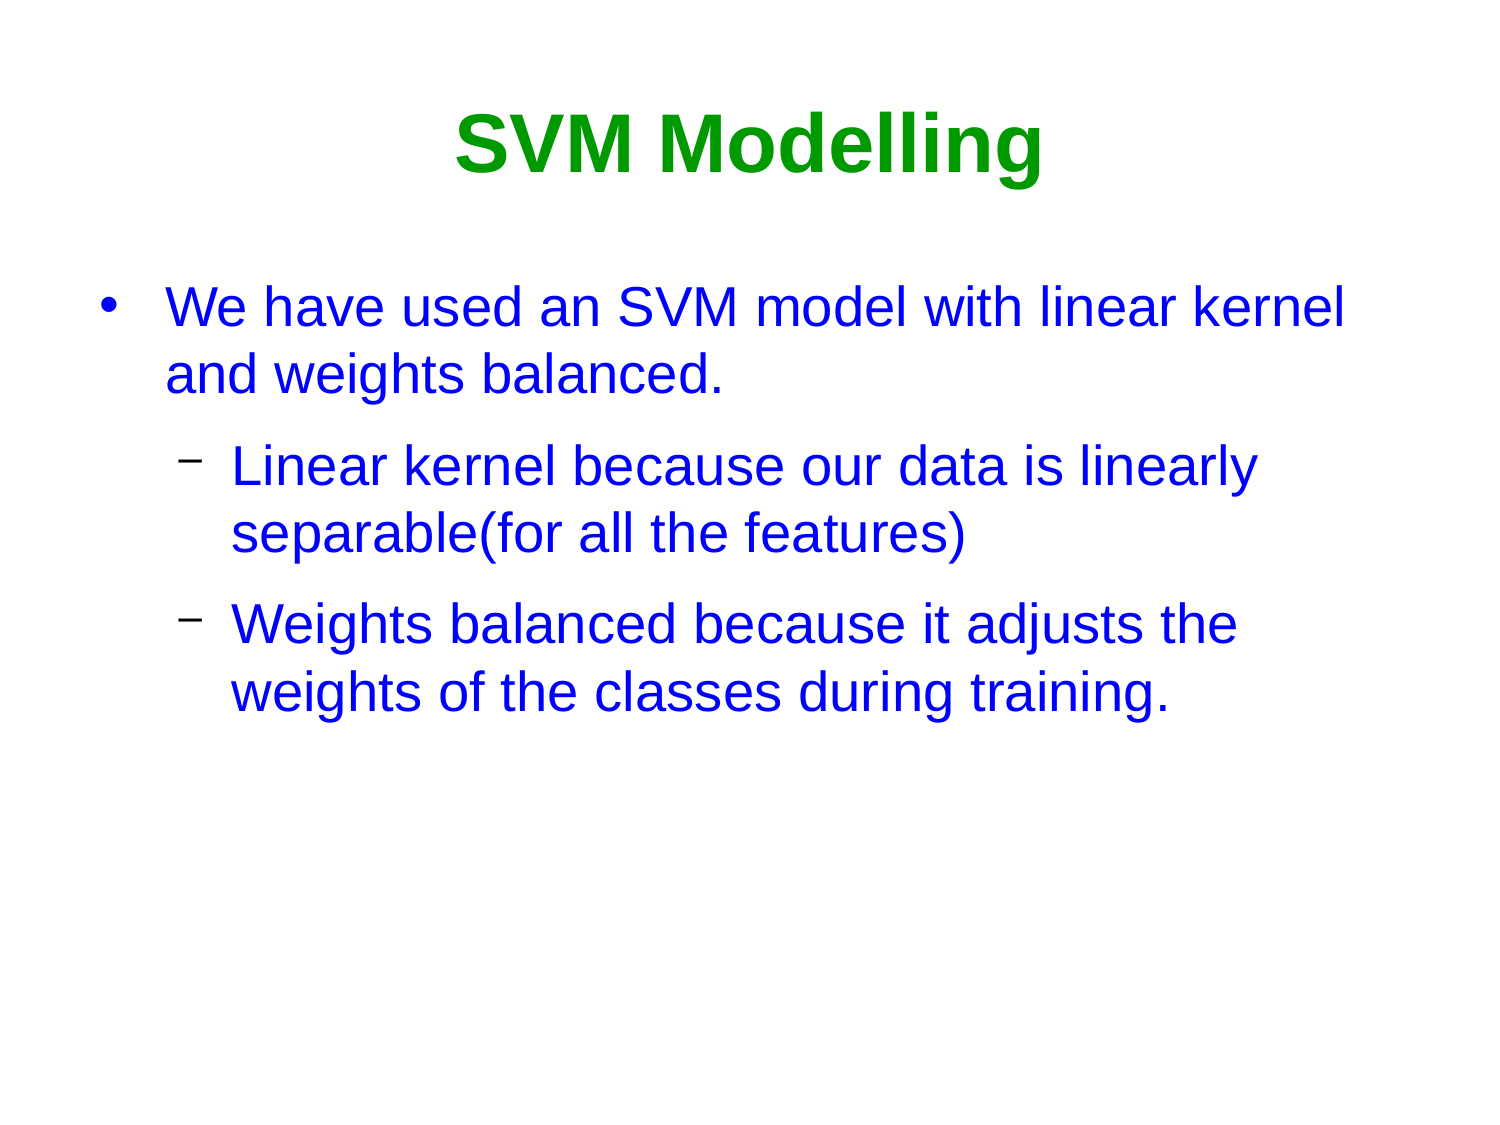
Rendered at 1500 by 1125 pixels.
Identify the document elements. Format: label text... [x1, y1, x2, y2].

title SVM Modelling [75, 45, 1425, 233]
list We have used an SVM model with linear kernel and weights balanced. Linear kernel because our data is linearly separable(for all the features) Weights balanced because it adjusts the weights of the classes during training. [75, 262, 1425, 1005]
